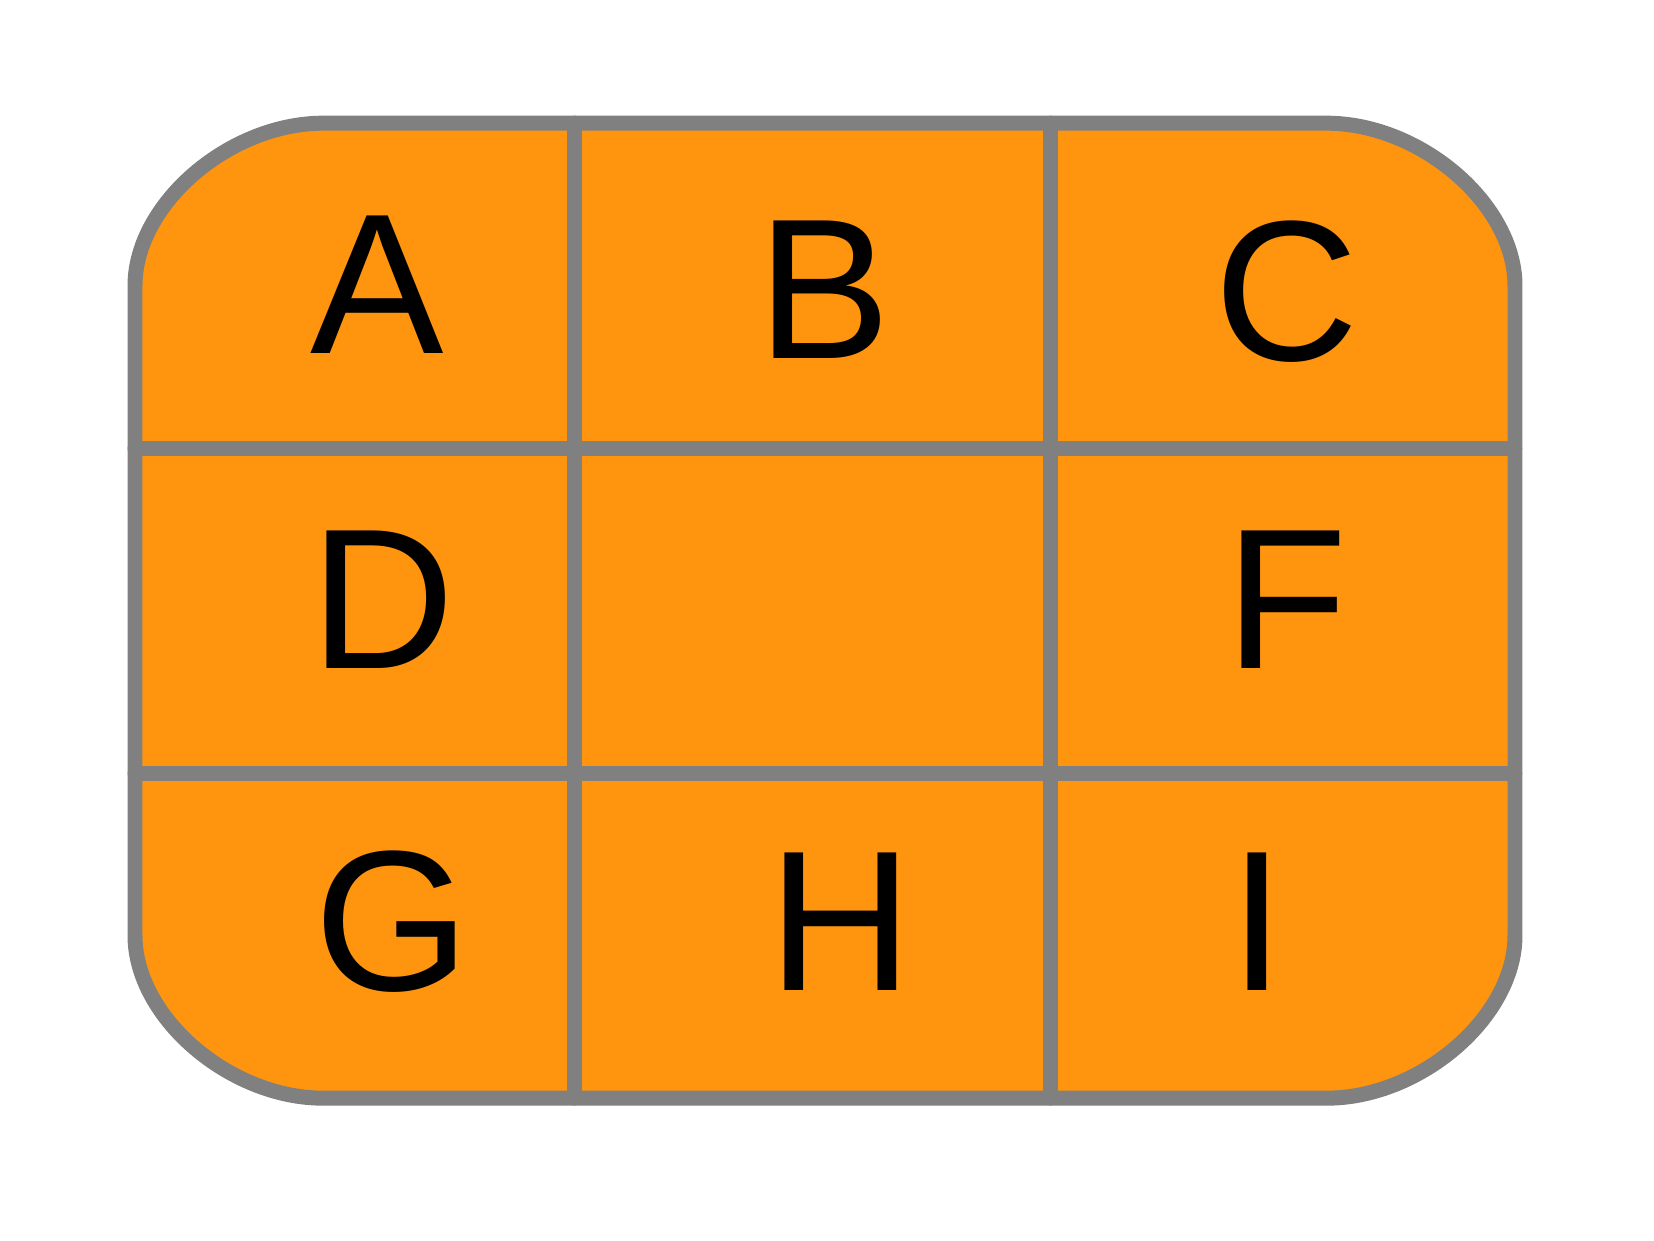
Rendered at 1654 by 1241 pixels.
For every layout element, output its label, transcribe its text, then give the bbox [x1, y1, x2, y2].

text_box G [300, 801, 458, 1066]
text_box B [742, 170, 882, 434]
text_box A [295, 165, 436, 429]
text_box F [1210, 480, 1341, 744]
text_box I [1215, 801, 1291, 1066]
text_box D [295, 480, 445, 744]
text_box [135, 123, 1516, 1099]
text_box C [1200, 171, 1349, 436]
text_box H [754, 801, 903, 1066]
